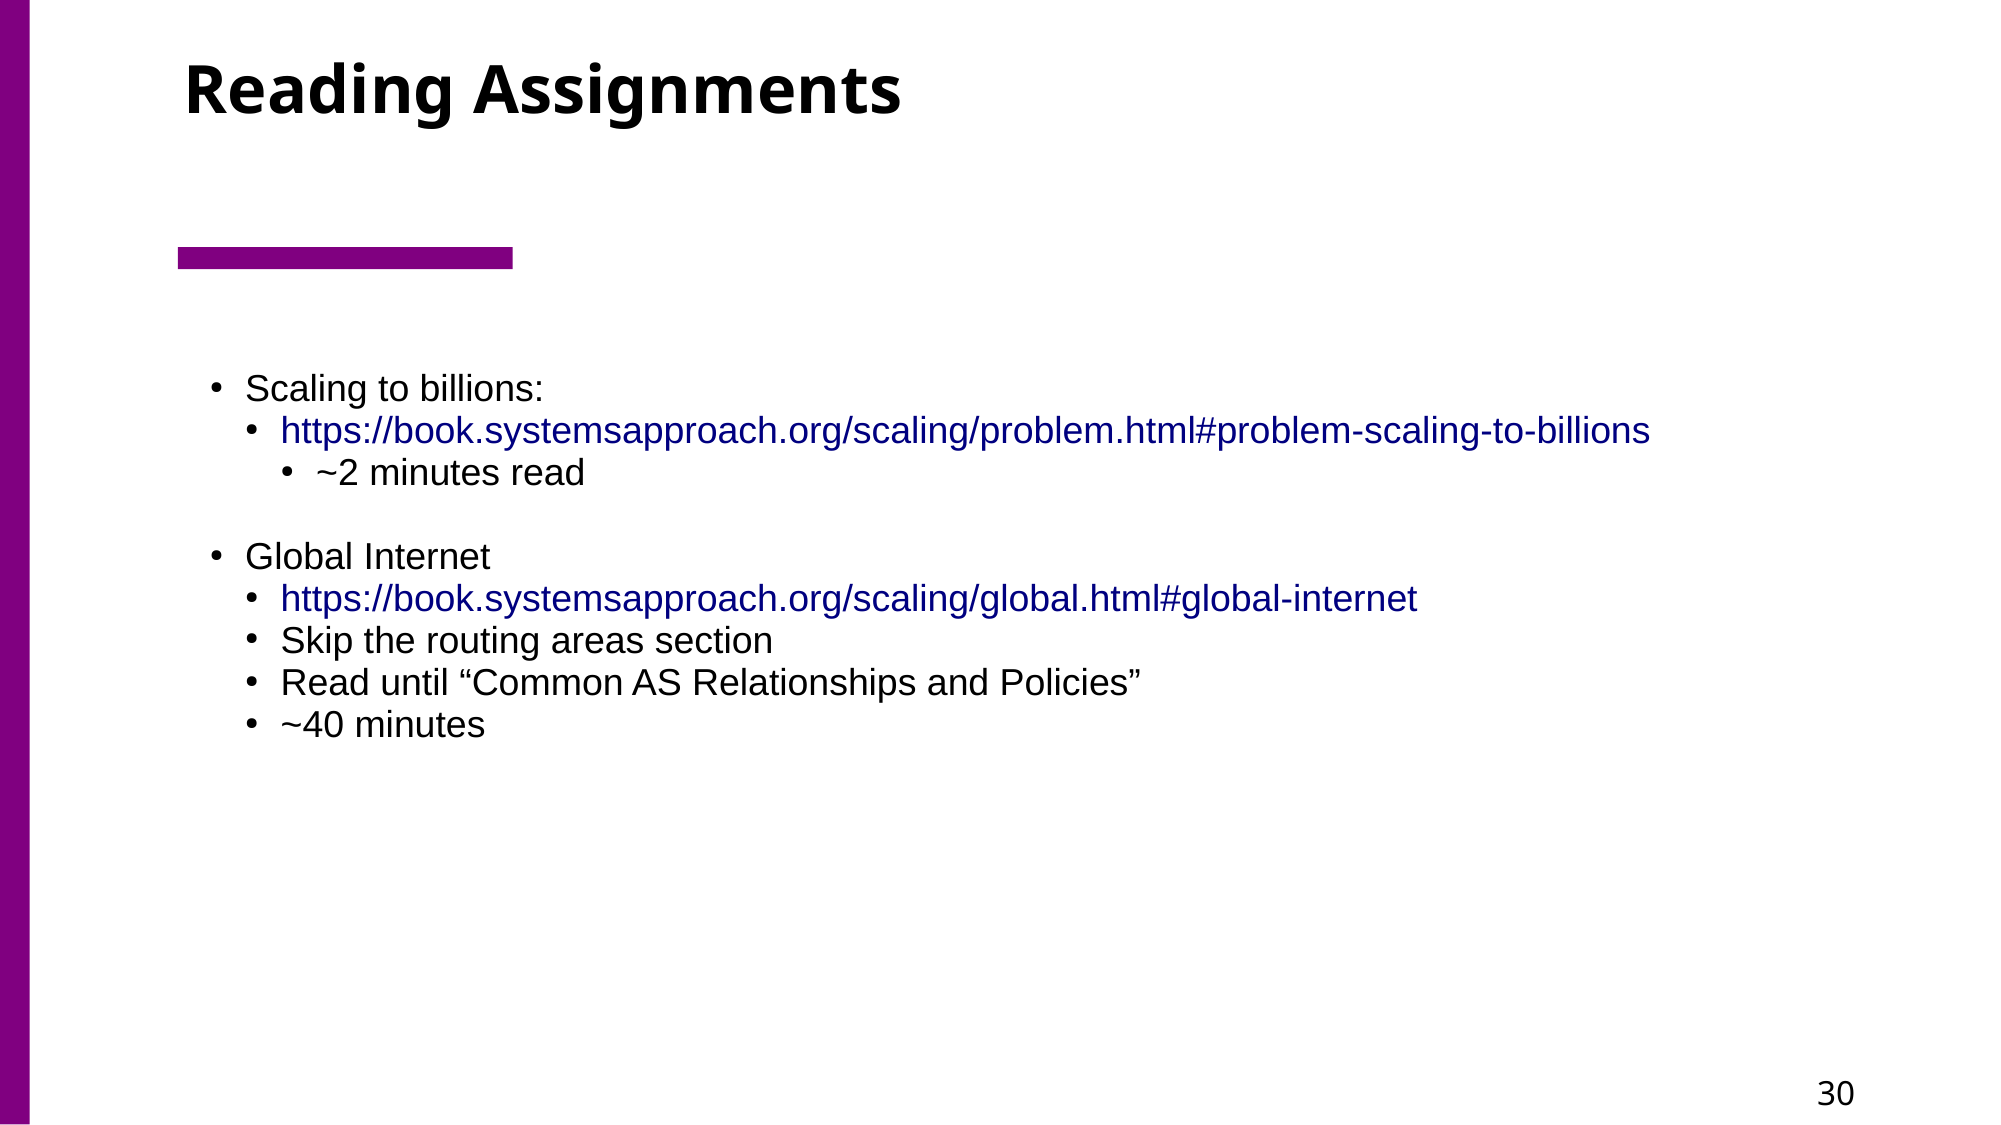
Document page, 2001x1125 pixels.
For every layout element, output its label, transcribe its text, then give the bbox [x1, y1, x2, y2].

text_box Scaling to billions: https://book.systemsapproach.org/scaling/problem.html#problem-scaling-to-billions ~2 minutes read Global Internet https://book.systemsapproach.org/scaling/global.html#global-internet Skip the routing areas section Read until “Common AS Relationships and Policies” ~40 minutes [195, 360, 1711, 888]
title Reading Assignments [133, 0, 1946, 135]
